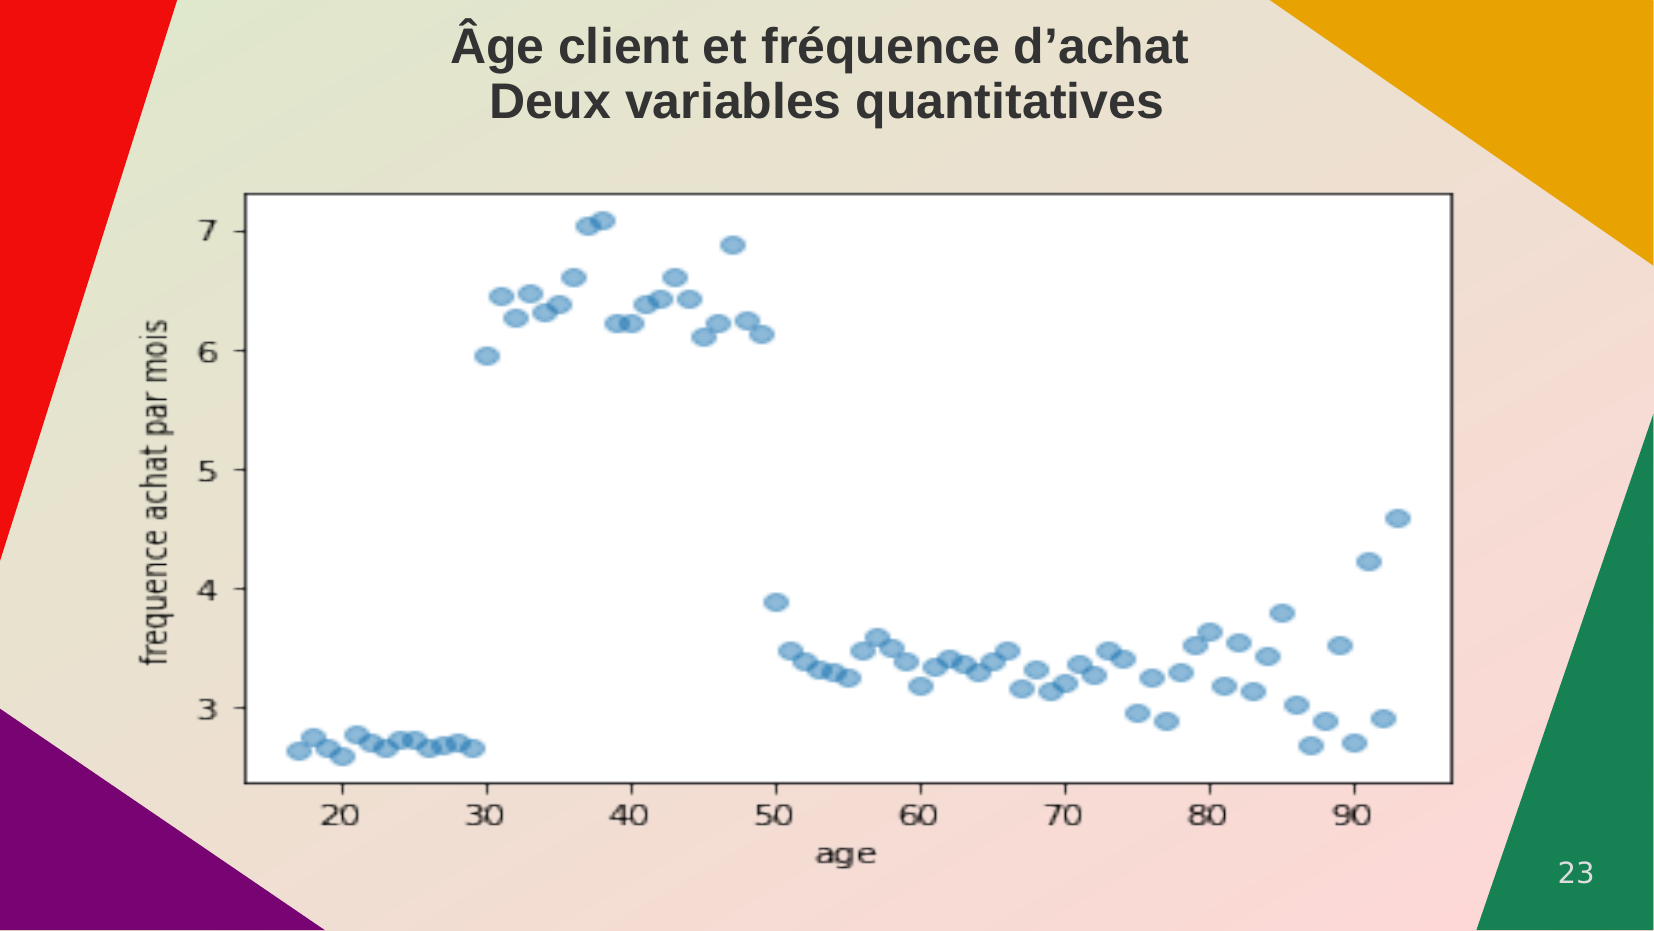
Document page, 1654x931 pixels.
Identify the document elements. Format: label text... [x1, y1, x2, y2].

title Âge client et fréquence d’achat Deux variables quantitatives [118, 0, 1536, 148]
picture [118, 177, 1477, 886]
